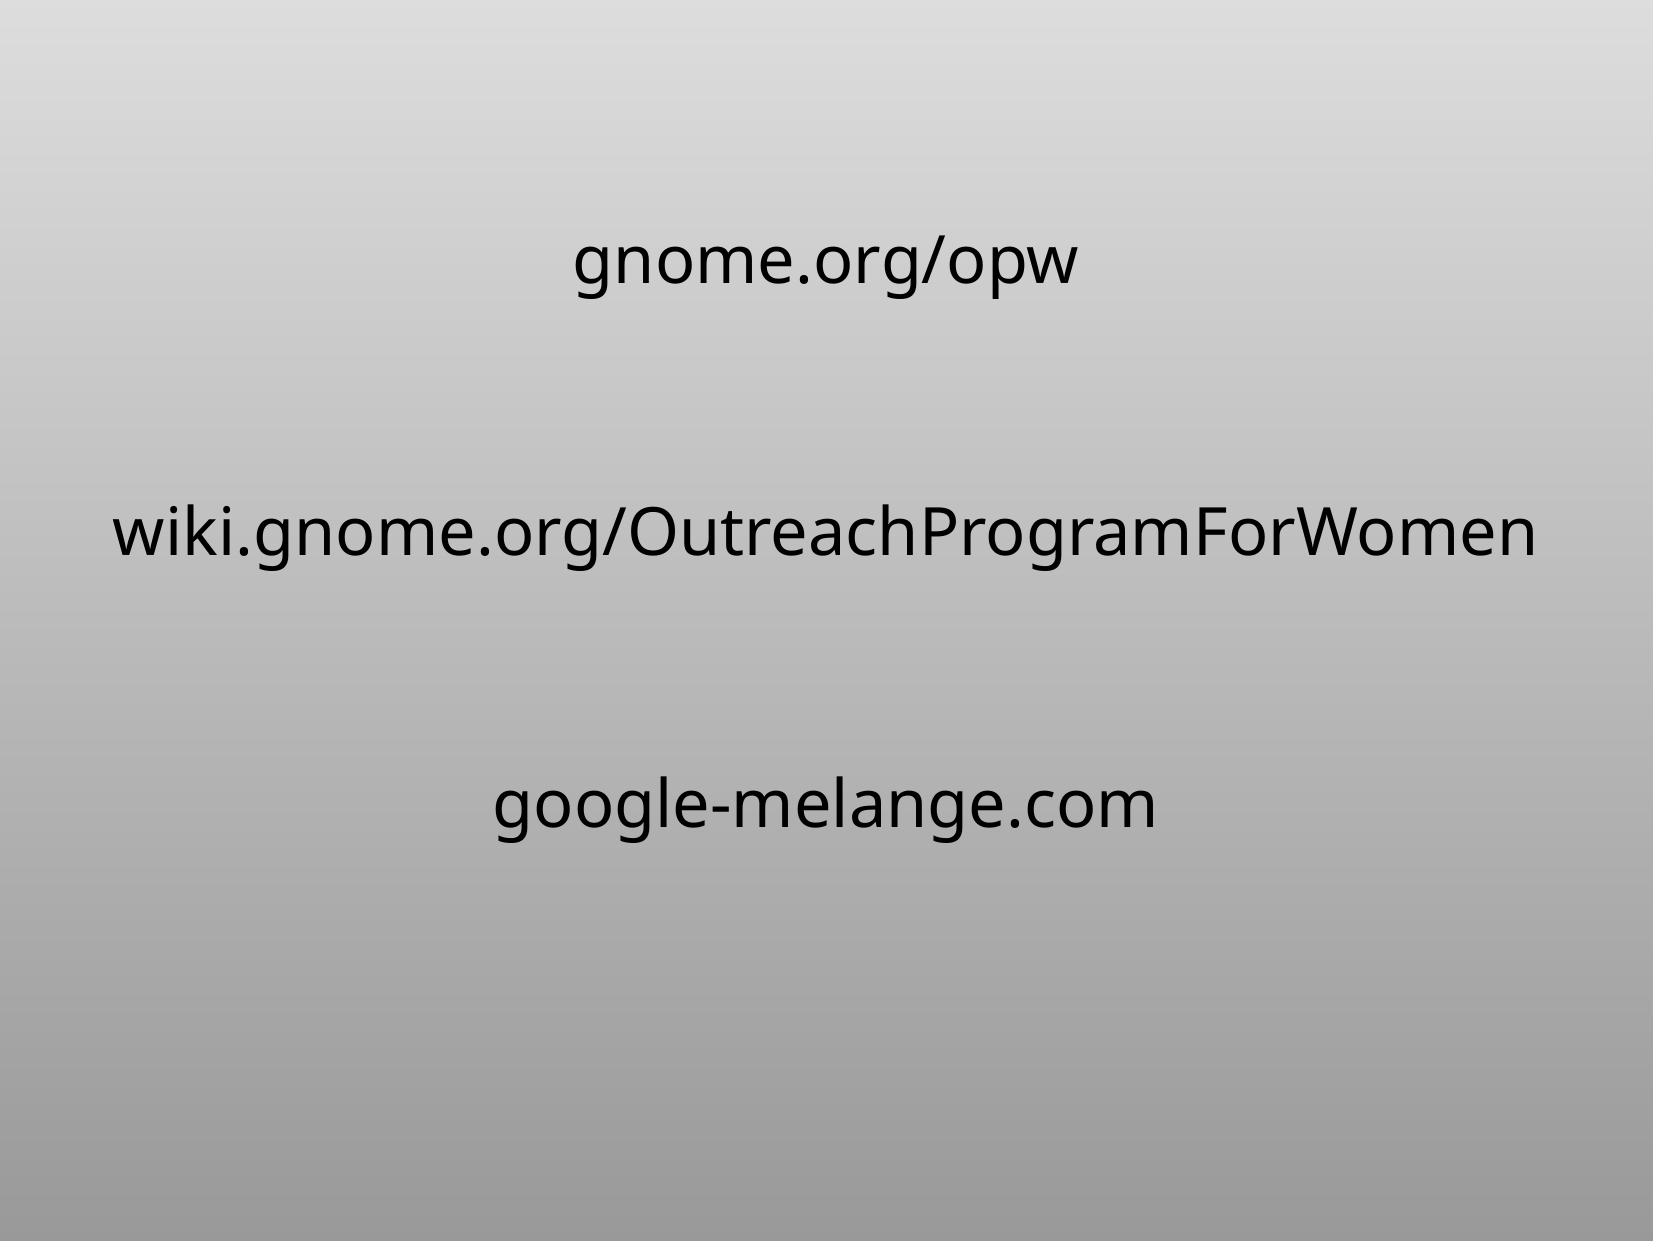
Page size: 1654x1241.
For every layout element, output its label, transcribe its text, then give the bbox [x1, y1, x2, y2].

subtitle gnome.org/opw wiki.gnome.org/OutreachProgramForWomen google-melange.com [82, 49, 1571, 1010]
